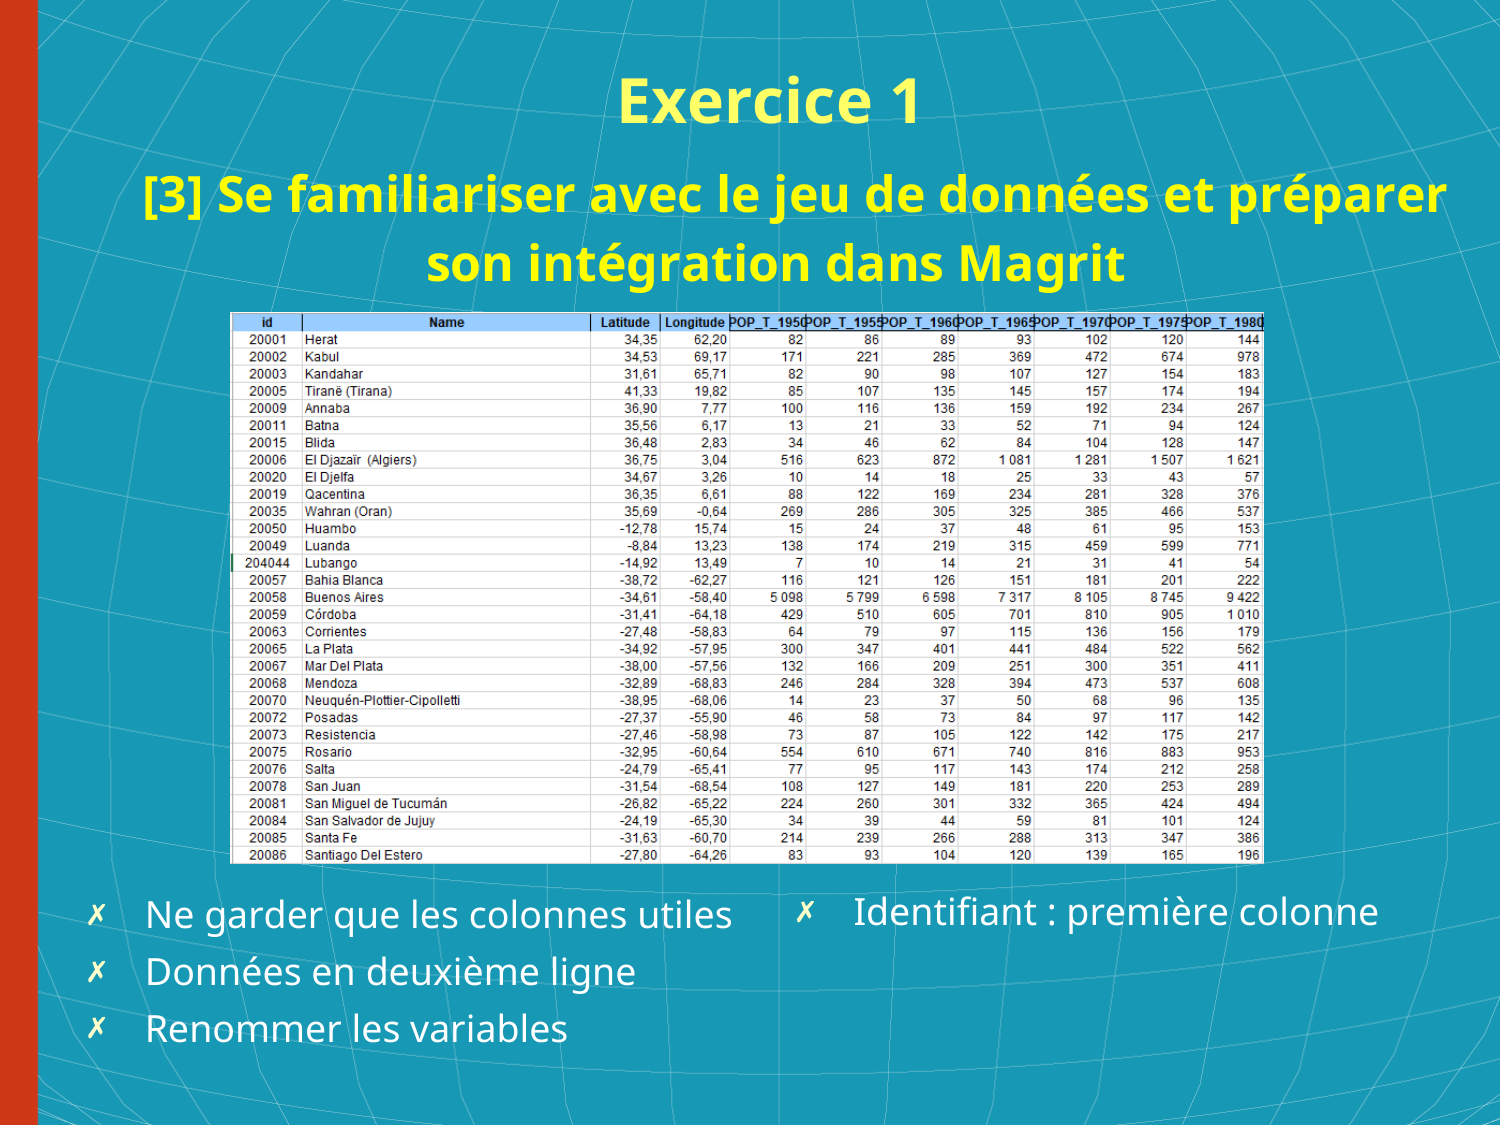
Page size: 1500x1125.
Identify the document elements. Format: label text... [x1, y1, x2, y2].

list Identifiant : première colonne [797, 885, 1477, 1112]
title Exercice 1 [65, 20, 1477, 159]
list Ne garder que les colonnes utiles Données en deuxième ligne Renommer les variables [88, 888, 768, 1125]
picture [0, 0, 1500, 1125]
list [3] Se familiariser avec le jeu de données et préparer son intégration dans Magrit [59, 159, 1477, 813]
